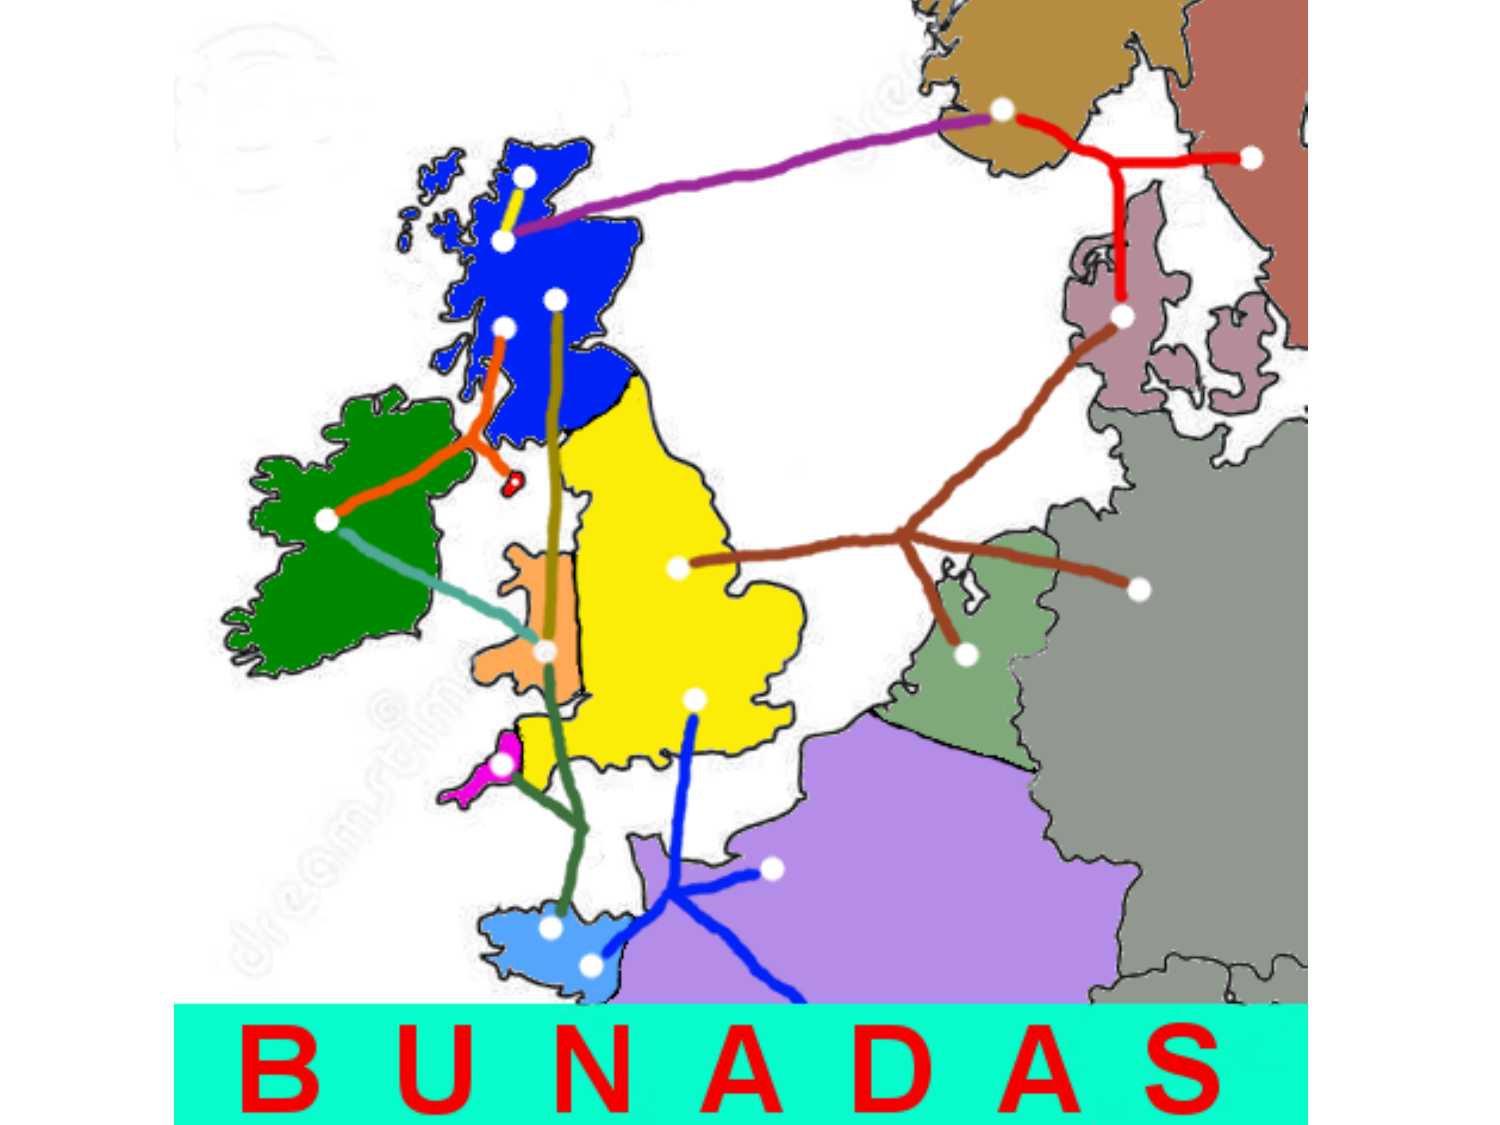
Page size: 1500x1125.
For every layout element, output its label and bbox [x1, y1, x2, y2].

picture [174, 0, 1308, 1125]
